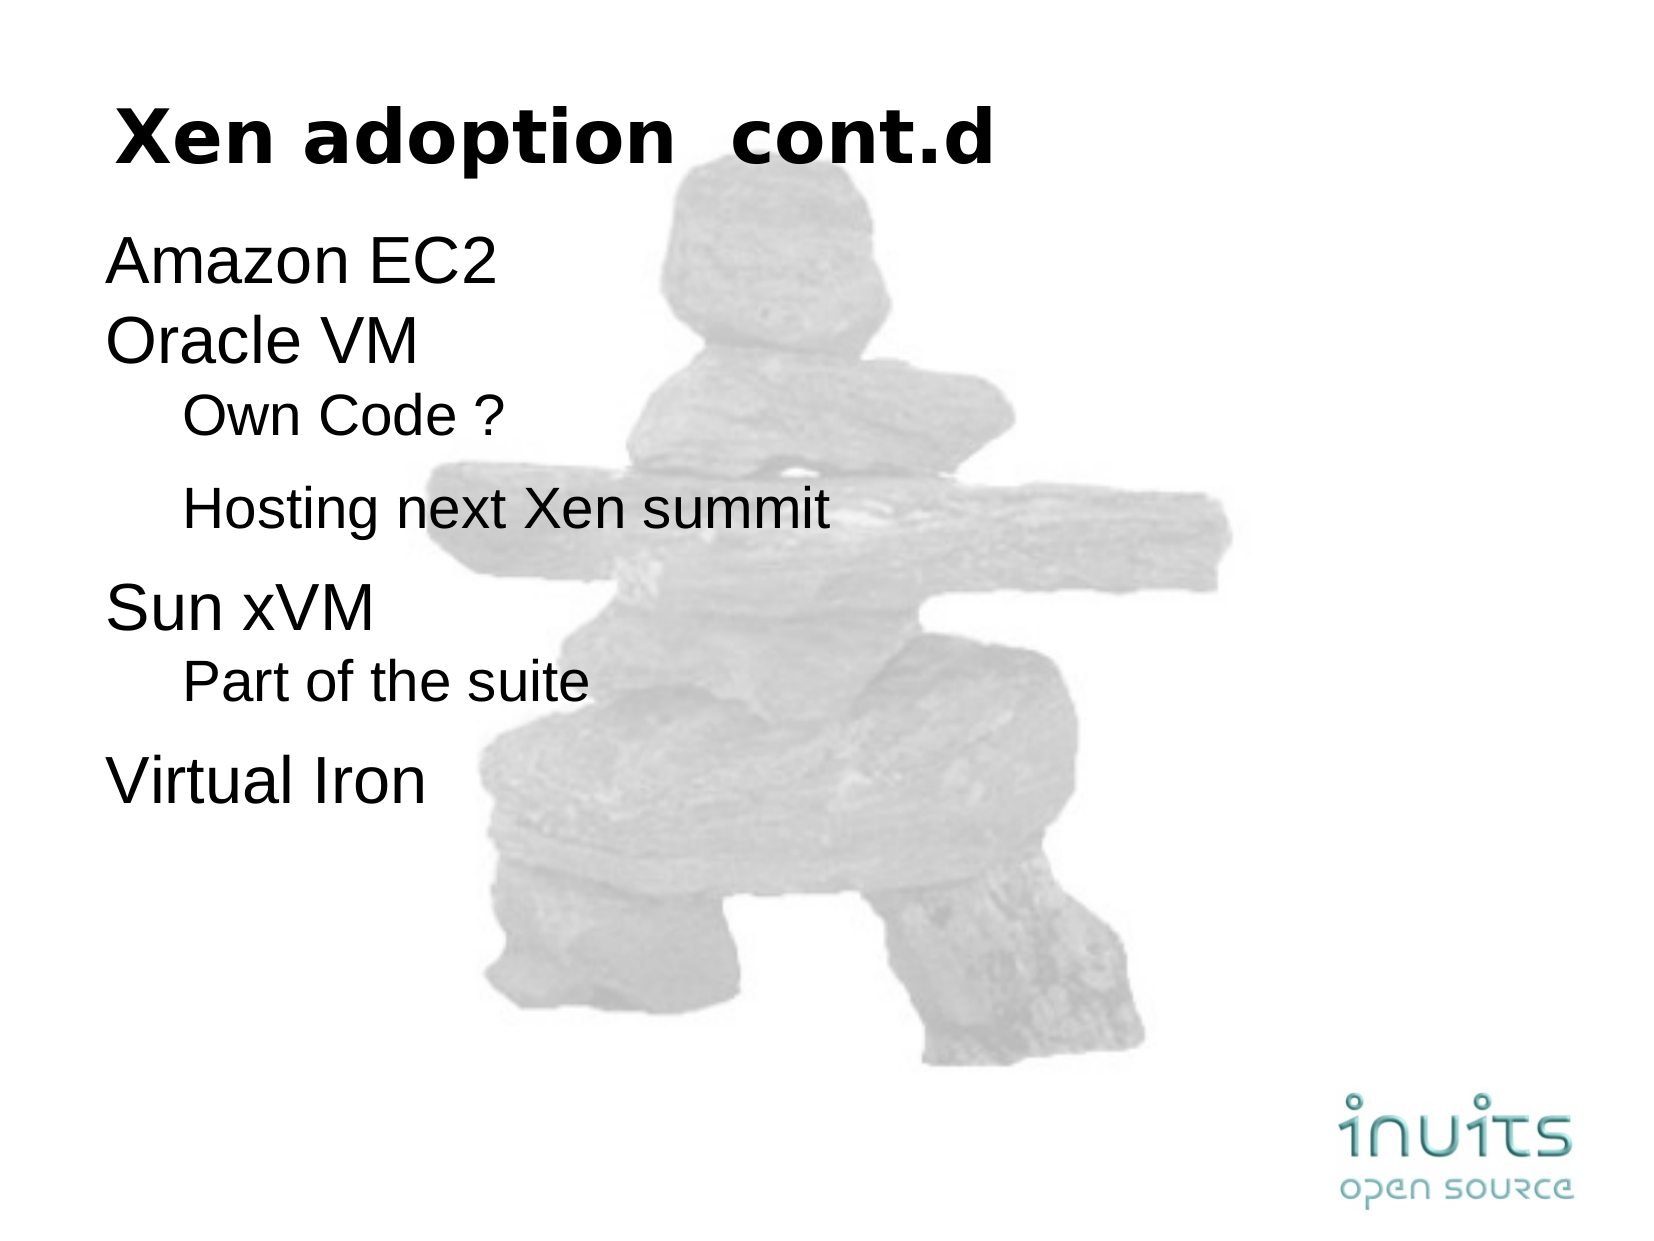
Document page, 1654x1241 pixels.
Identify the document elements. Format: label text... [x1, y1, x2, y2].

title Xen adoption cont.d [100, 86, 1434, 209]
list Amazon EC2 Oracle VM Own Code ? Hosting next Xen summit Sun xVM Part of the suite Virtual Iron [73, 210, 1614, 1147]
picture [1337, 1147, 1576, 1210]
